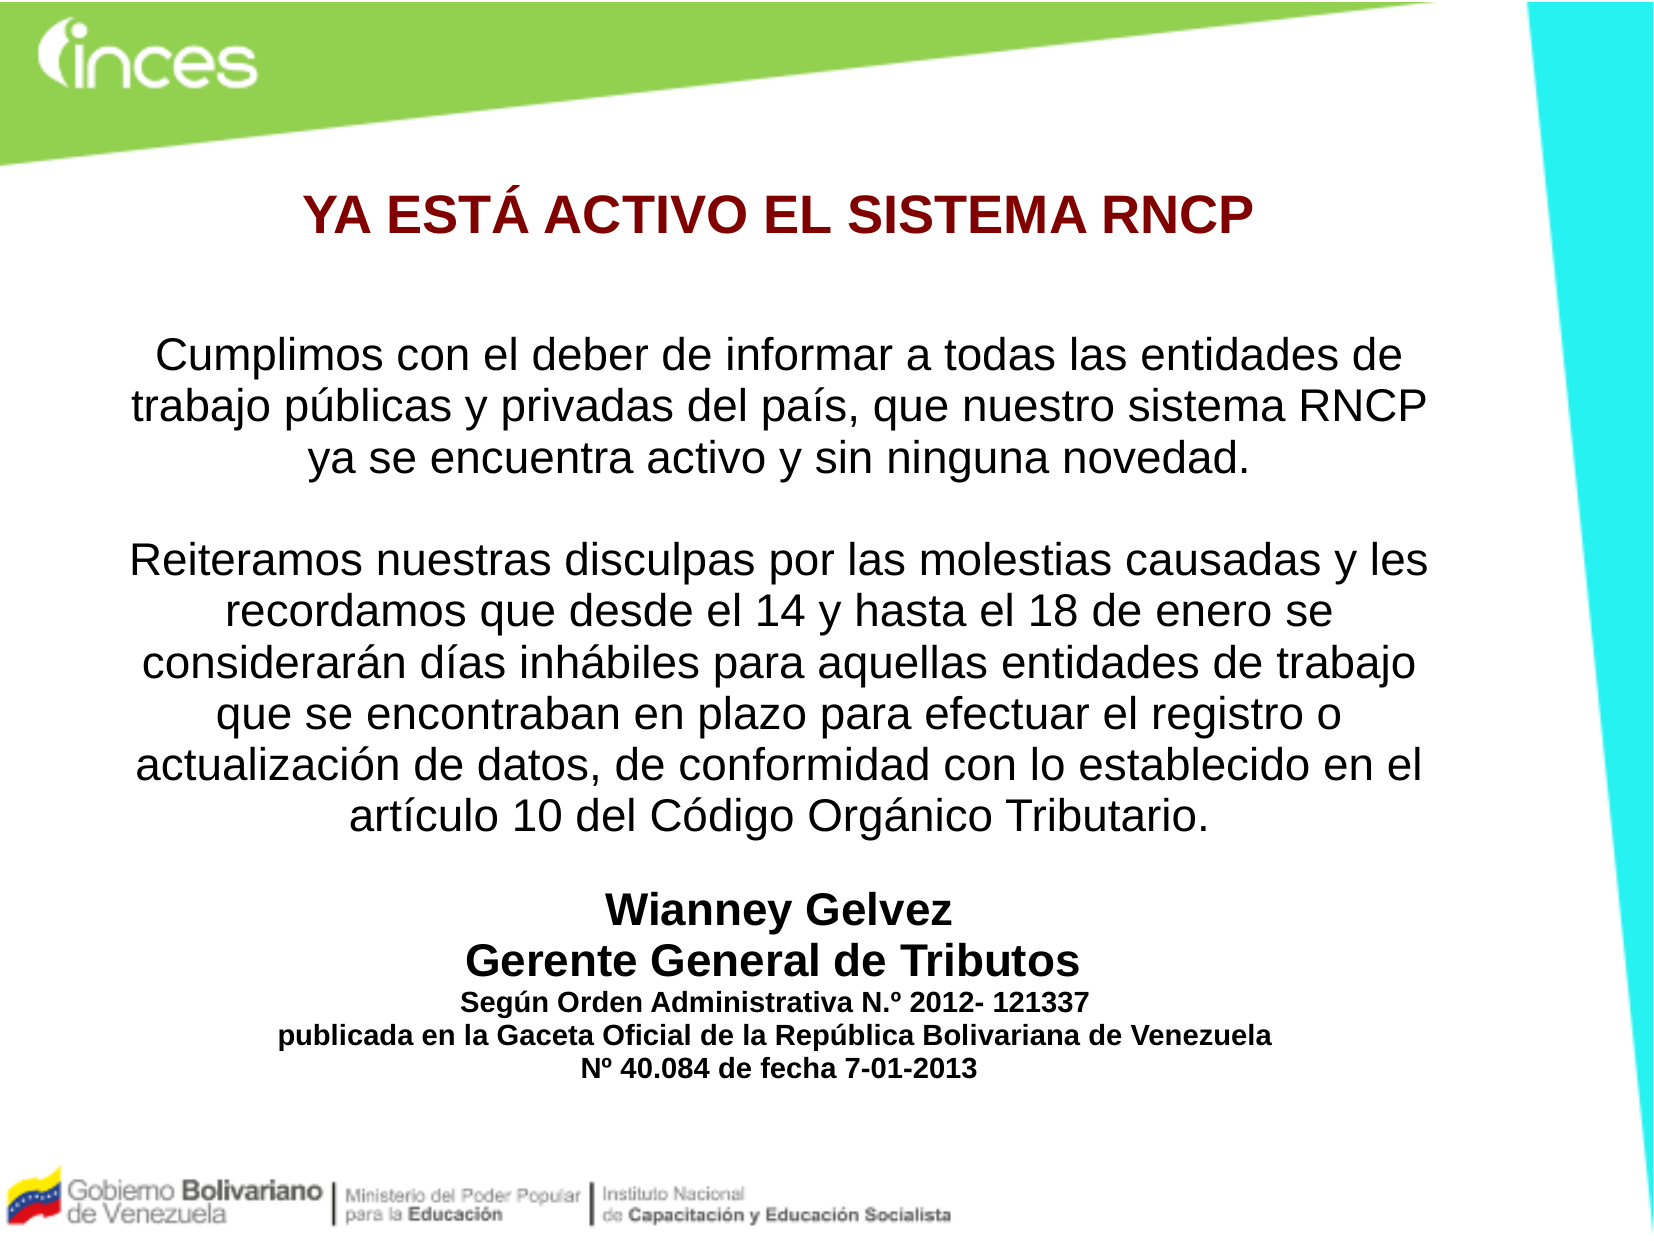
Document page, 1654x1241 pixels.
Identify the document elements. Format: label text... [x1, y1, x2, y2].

text_box YA ESTÁ ACTIVO EL SISTEMA RNCP Cumplimos con el deber de informar a todas las entidades de trabajo públicas y privadas del país, que nuestro sistema RNCP ya se encuentra activo y sin ninguna novedad. Reiteramos nuestras disculpas por las molestias causadas y les recordamos que desde el 14 y hasta el 18 de enero se considerarán días inhábiles para aquellas entidades de trabajo que se encontraban en plazo para efectuar el registro o actualización de datos, de conformidad con lo establecido en el artículo 10 del Código Orgánico Tributario. Wianney Gelvez Gerente General de Tributos Según Orden Administrativa N.º 2012- 121337 publicada en la Gaceta Oficial de la República Bolivariana de Venezuela Nº 40.084 de fecha 7-01-2013 [94, 177, 1465, 1139]
picture [0, 2, 1654, 1235]
